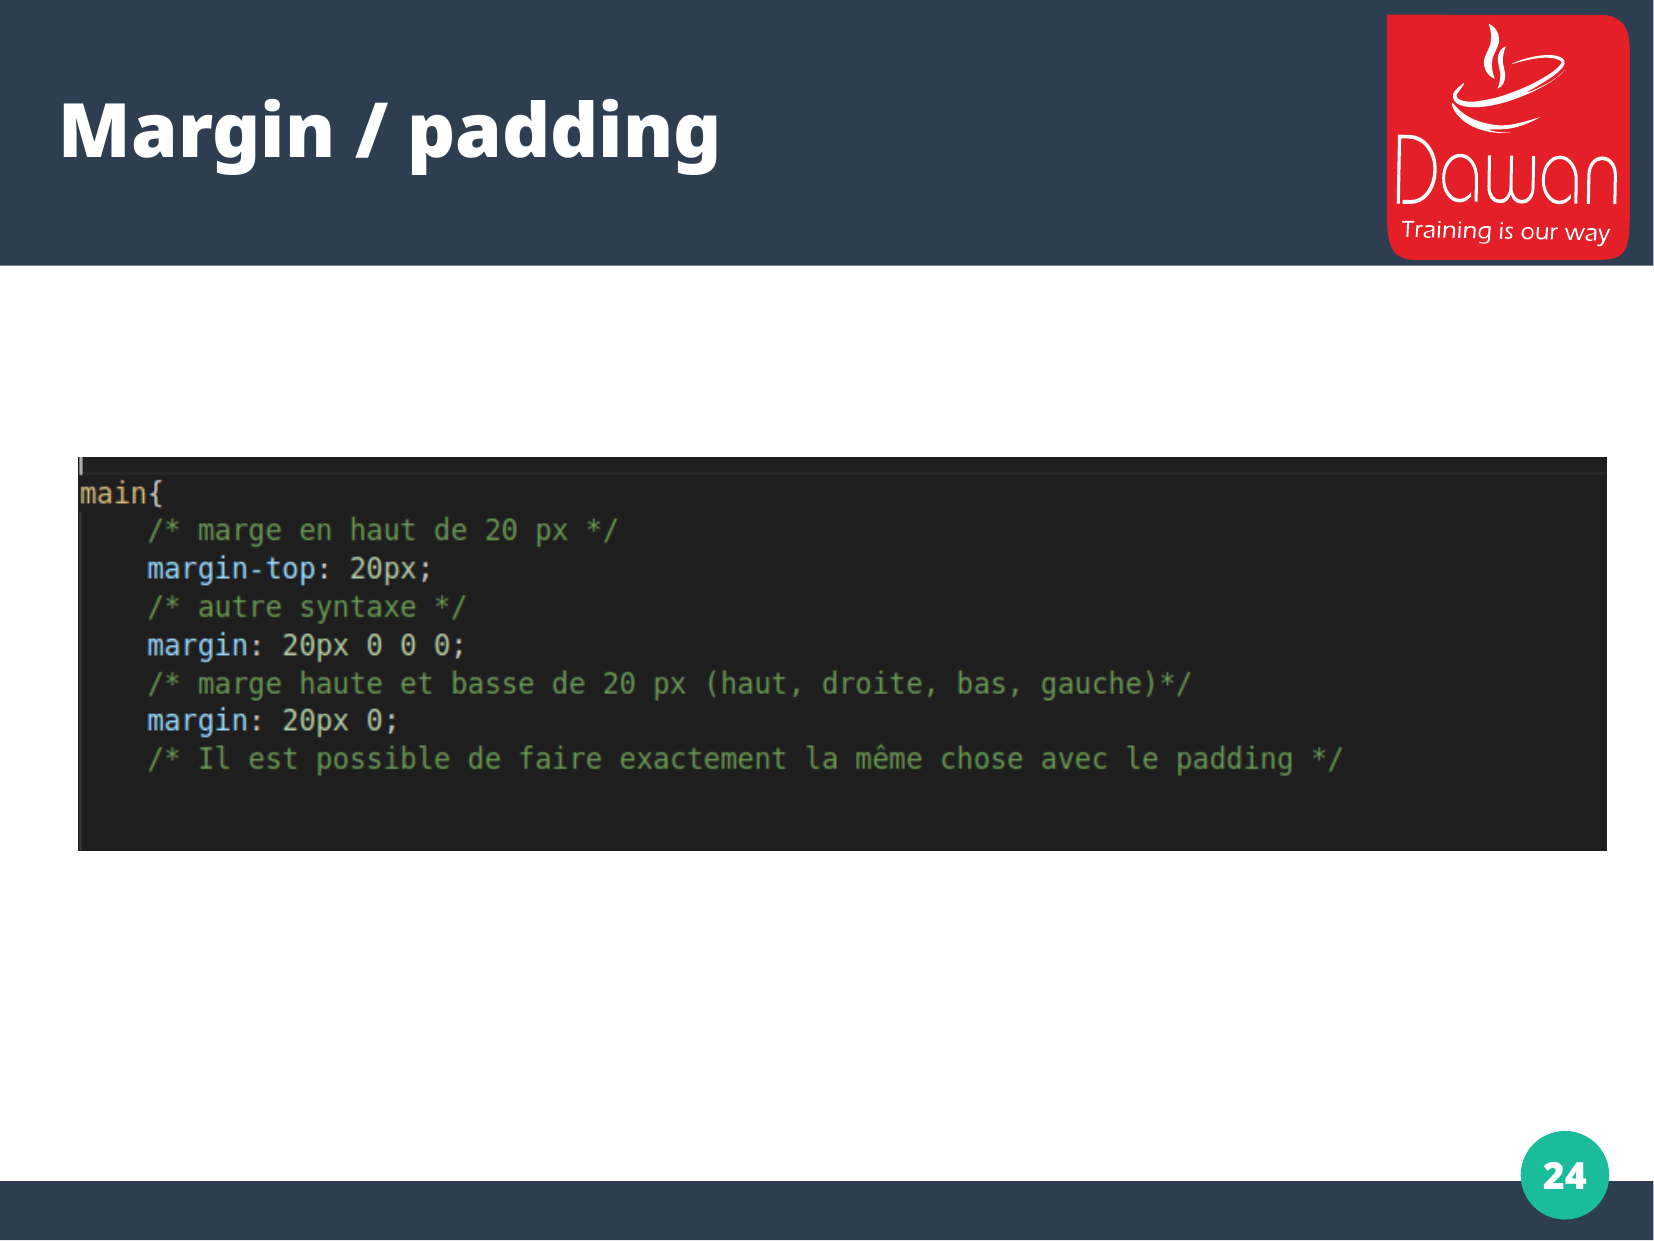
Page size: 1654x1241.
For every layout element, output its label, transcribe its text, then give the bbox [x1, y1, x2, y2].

title Margin / padding [59, 49, 1387, 207]
picture [1387, 14, 1630, 260]
picture [78, 457, 1607, 851]
